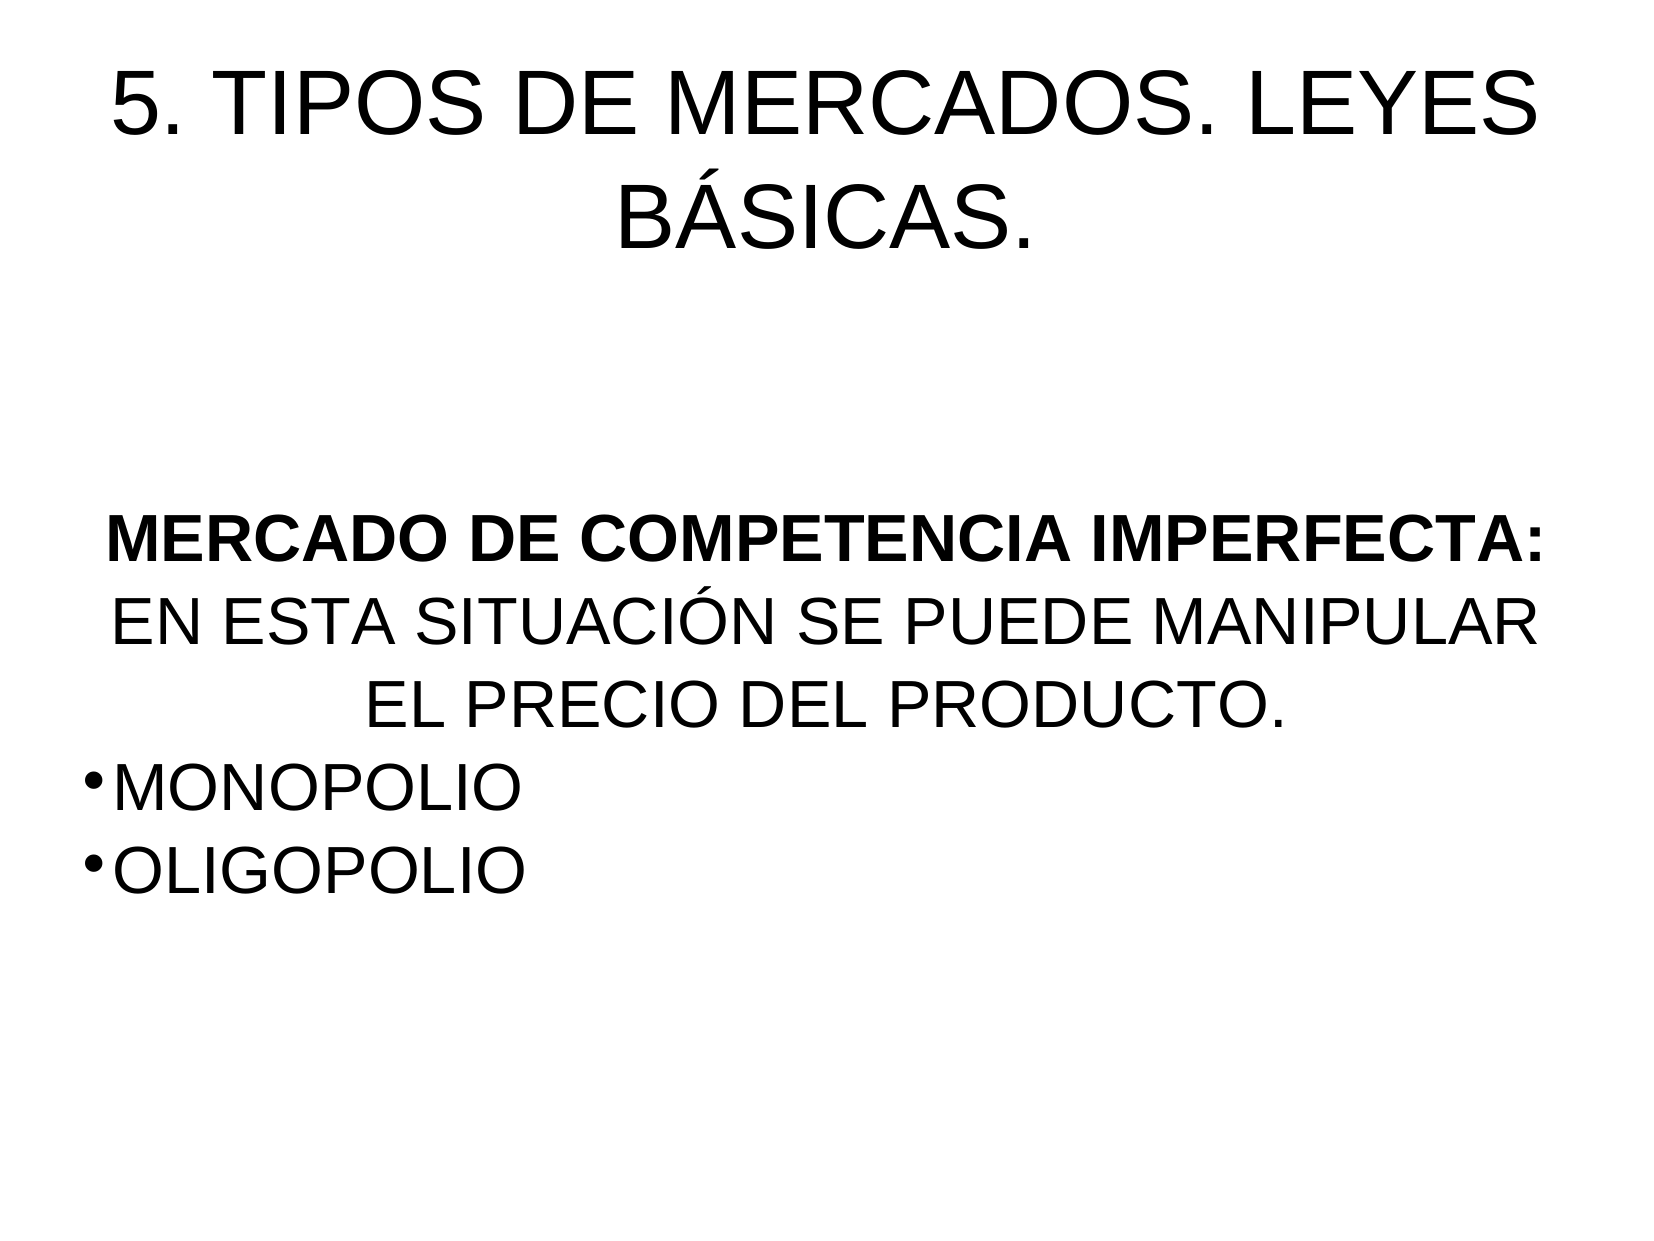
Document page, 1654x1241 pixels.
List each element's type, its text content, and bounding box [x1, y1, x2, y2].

subtitle MERCADO DE COMPETENCIA IMPERFECTA: EN ESTA SITUACIÓN SE PUEDE MANIPULAR EL PRECIO DEL PRODUCTO. MONOPOLIO OLIGOPOLIO [82, 297, 1571, 1102]
title 5. TIPOS DE MERCADOS. LEYES BÁSICAS. [82, 38, 1571, 268]
